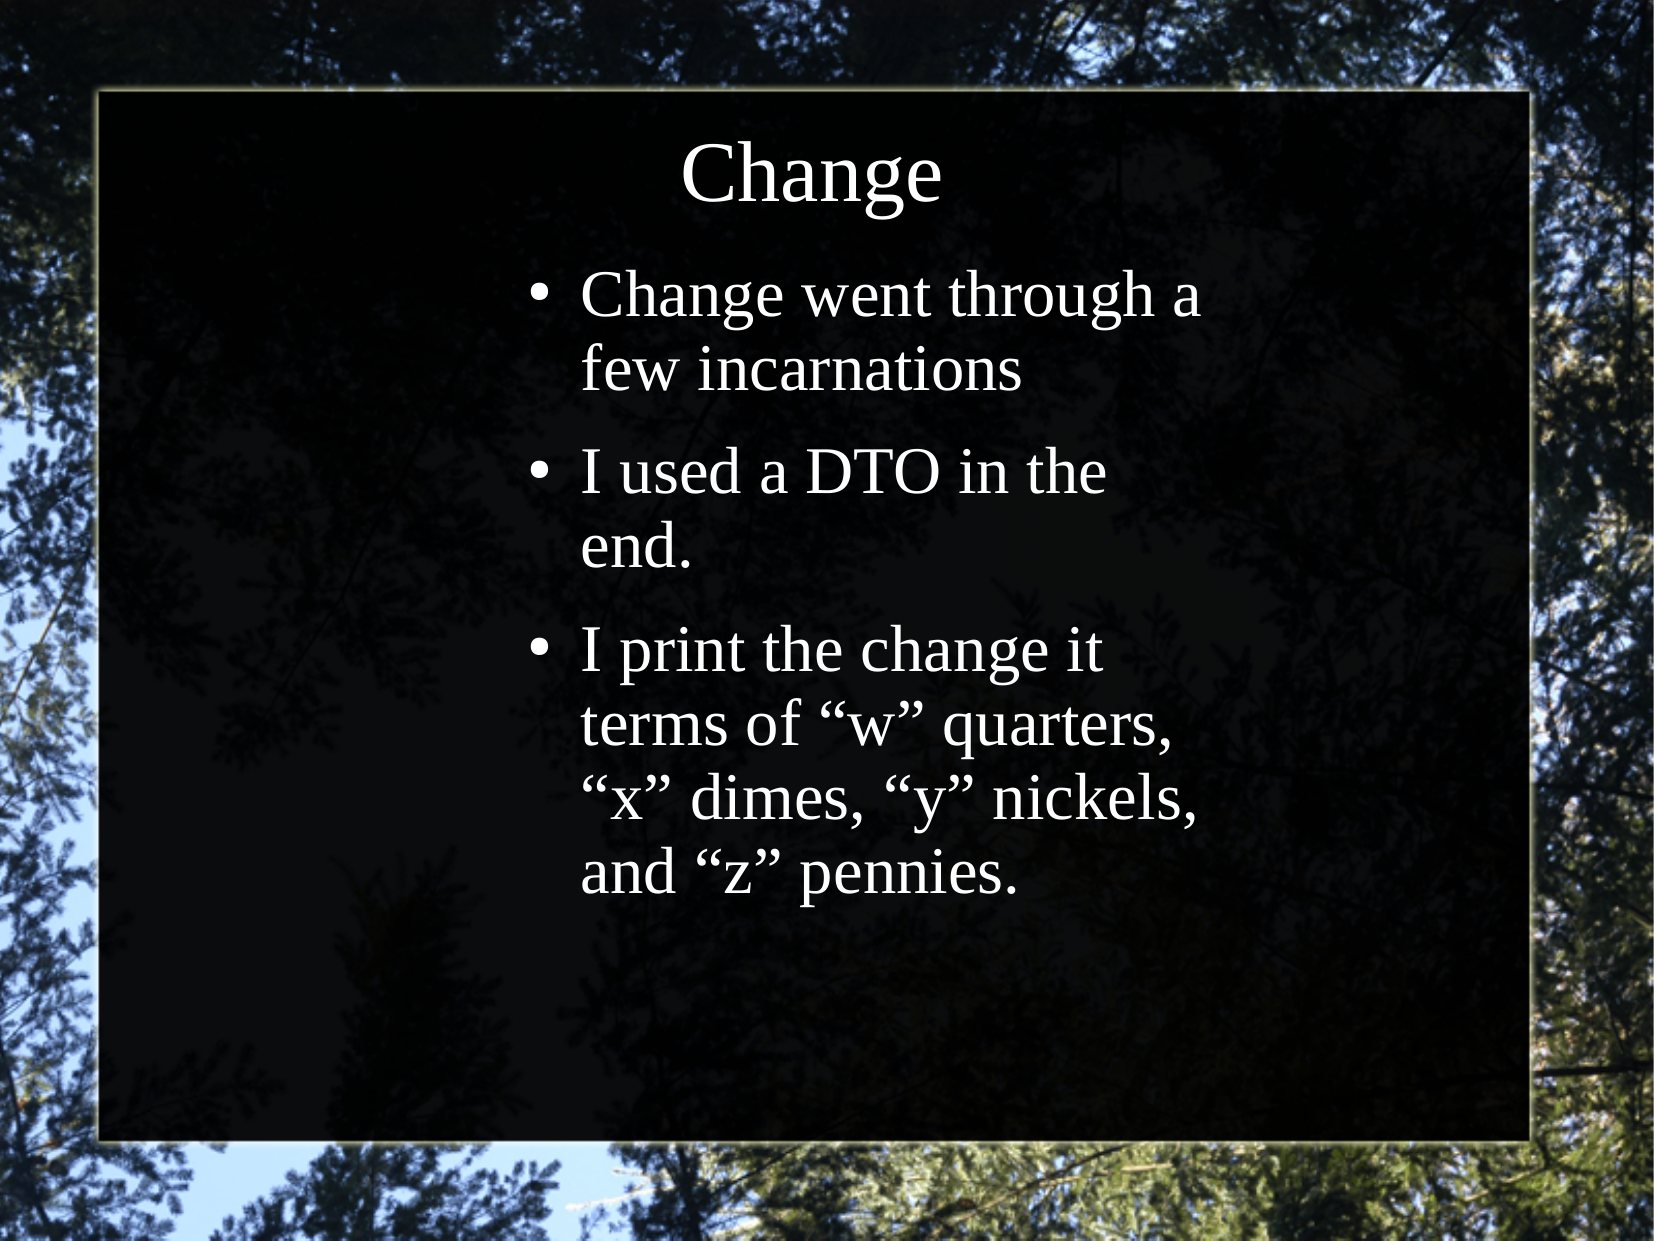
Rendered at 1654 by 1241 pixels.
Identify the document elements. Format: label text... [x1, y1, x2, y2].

title Change [88, 88, 1536, 257]
picture [0, 0, 1654, 1241]
list Change went through a few incarnations I used a DTO in the end. I print the change it terms of “w” quarters, “x” dimes, “y” nickels, and “z” pennies. [510, 256, 1217, 1089]
